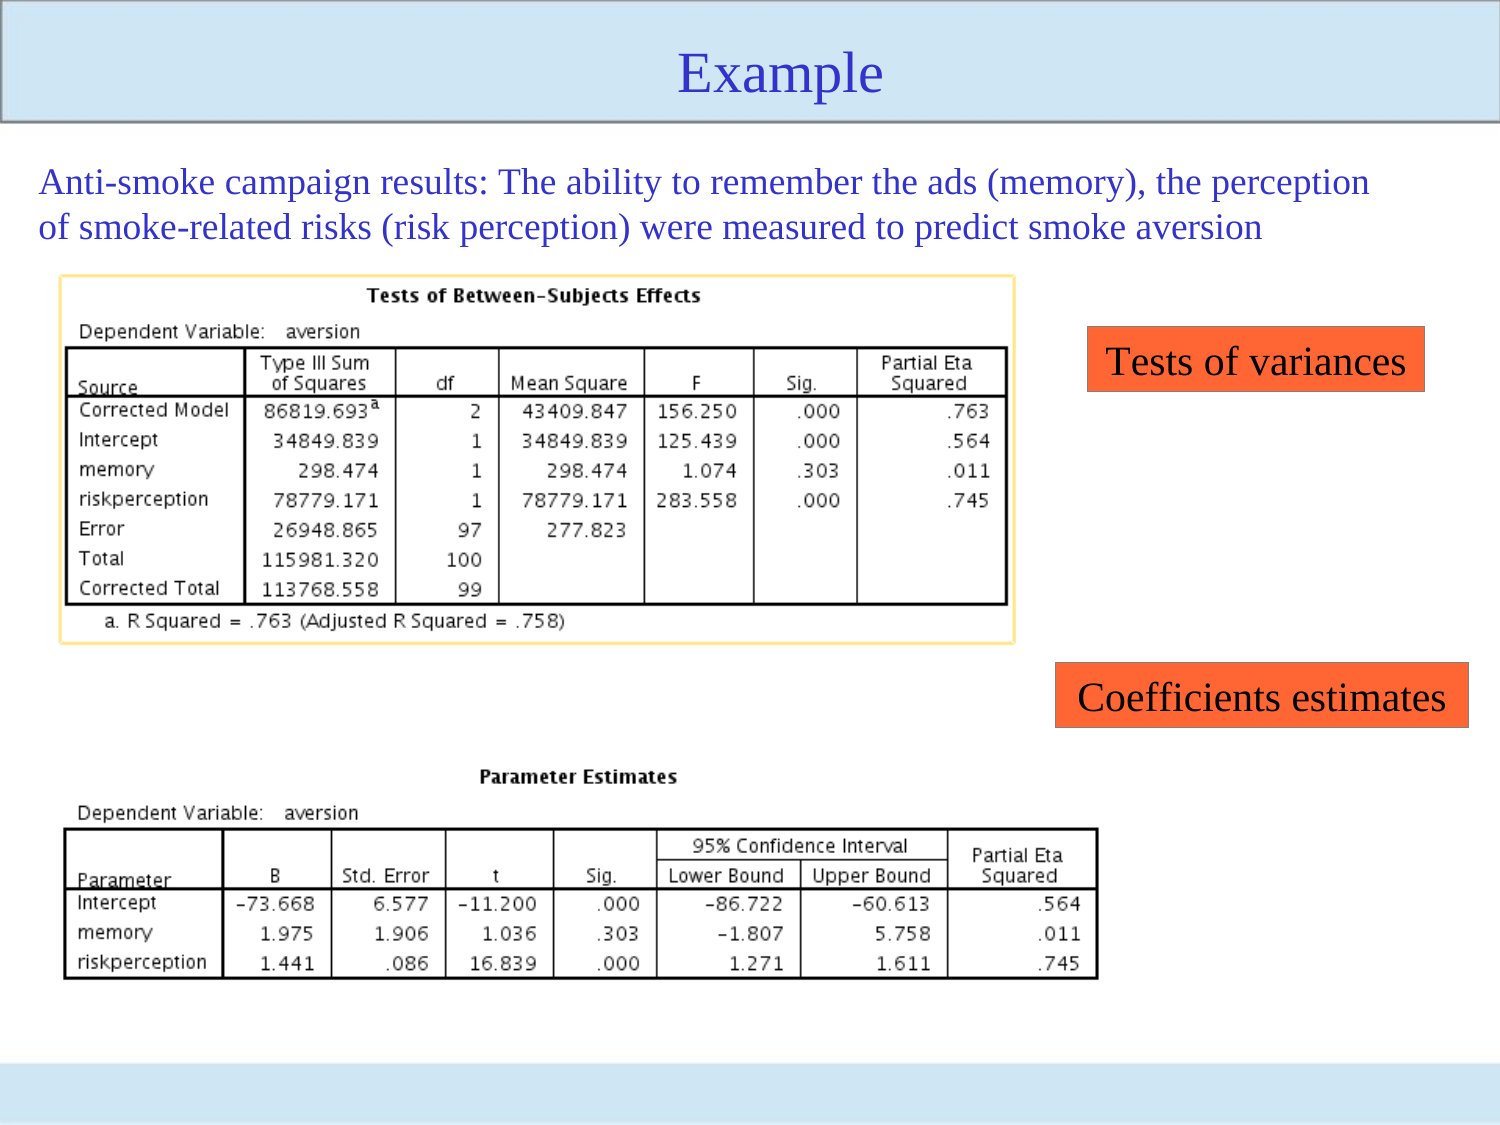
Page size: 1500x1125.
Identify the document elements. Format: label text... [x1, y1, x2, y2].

title Example [249, 21, 1313, 117]
picture [0, 0, 1500, 1125]
text_box Coefficients estimates [1055, 662, 1469, 728]
text_box Tests of variances [1087, 326, 1425, 392]
text_box Anti-smoke campaign results: The ability to remember the ads (memory), the perception of smoke-related risks (risk perception) were measured to predict smoke aversion [23, 149, 1426, 263]
